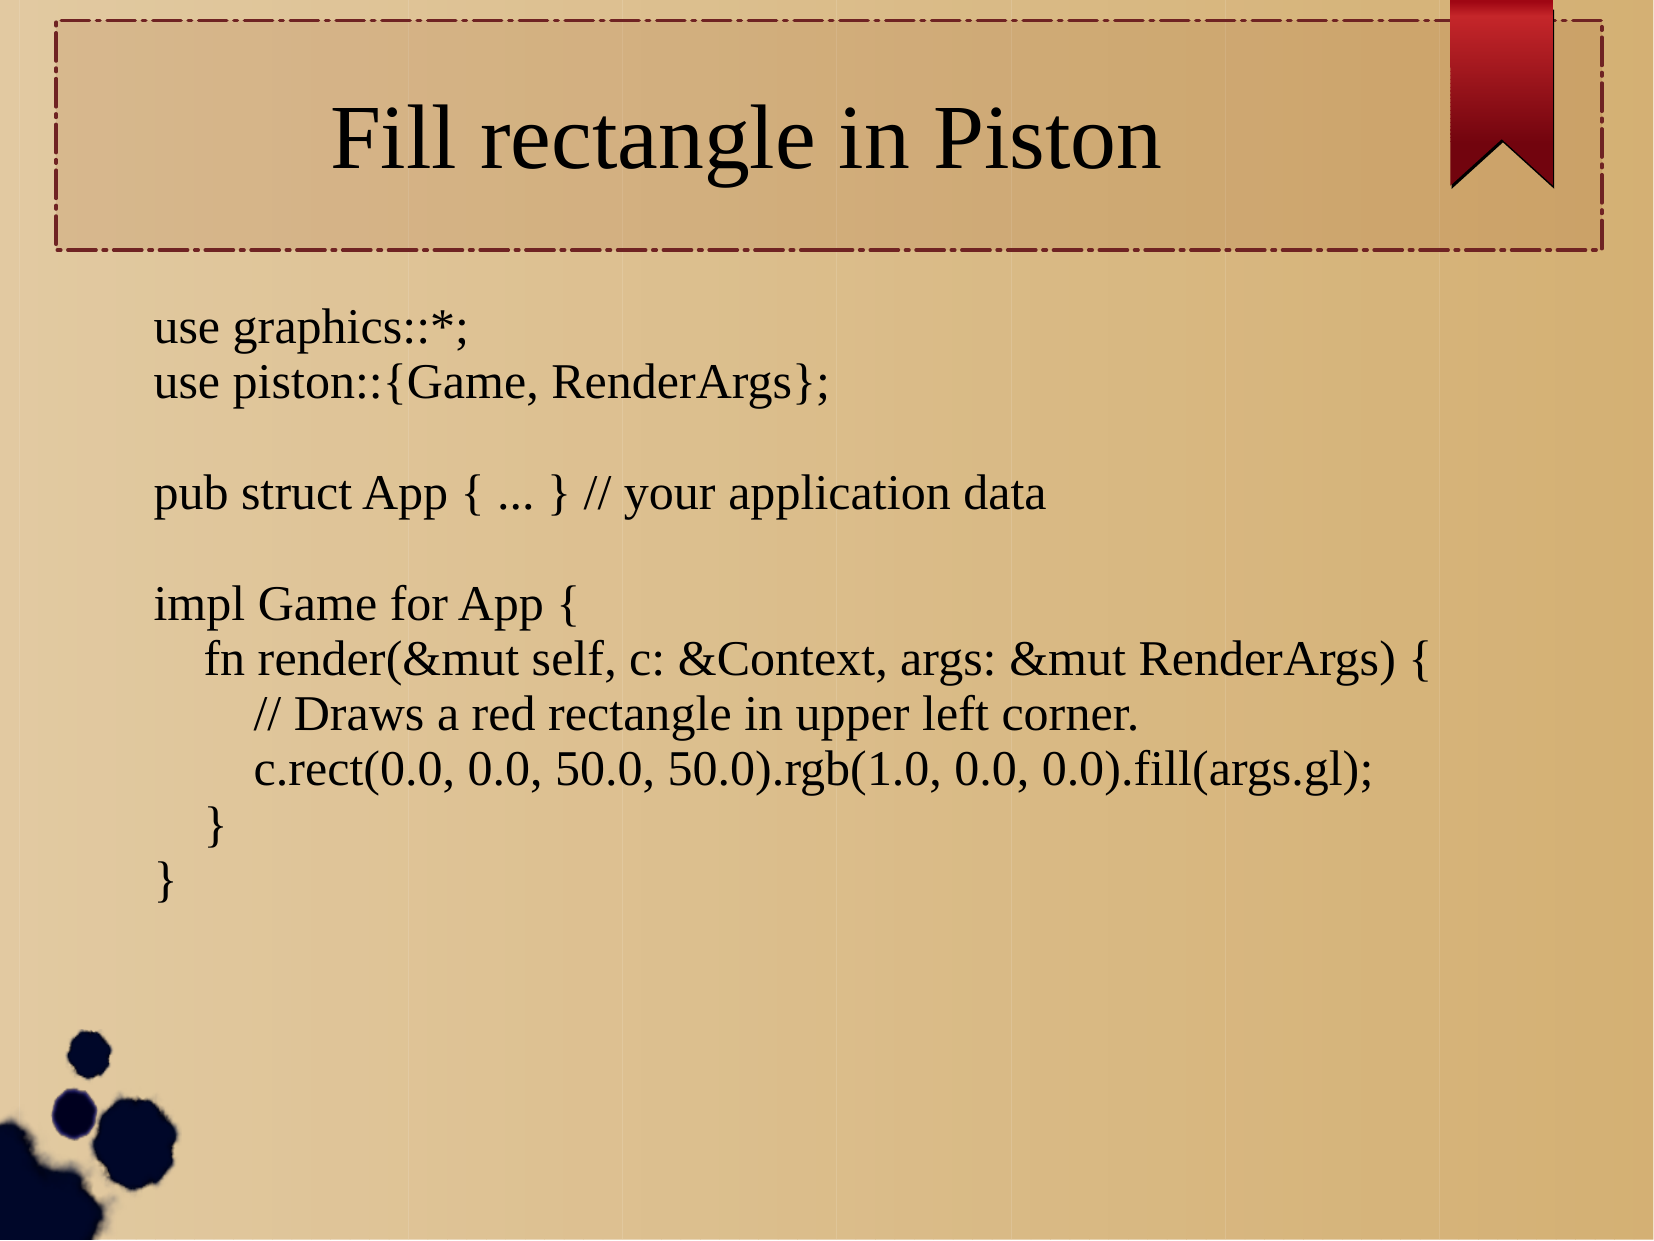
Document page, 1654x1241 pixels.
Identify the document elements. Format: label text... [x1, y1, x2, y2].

list use graphics::*; use piston::{Game, RenderArgs}; pub struct App { ... } // your application data impl Game for App { fn render(&mut self, c: &Context, args: &mut RenderArgs) { // Draws a red rectangle in upper left corner. c.rect(0.0, 0.0, 50.0, 50.0).rgb(1.0, 0.0, 0.0).fill(args.gl); } } [82, 299, 1571, 1019]
title Fill rectangle in Piston [82, 47, 1412, 229]
